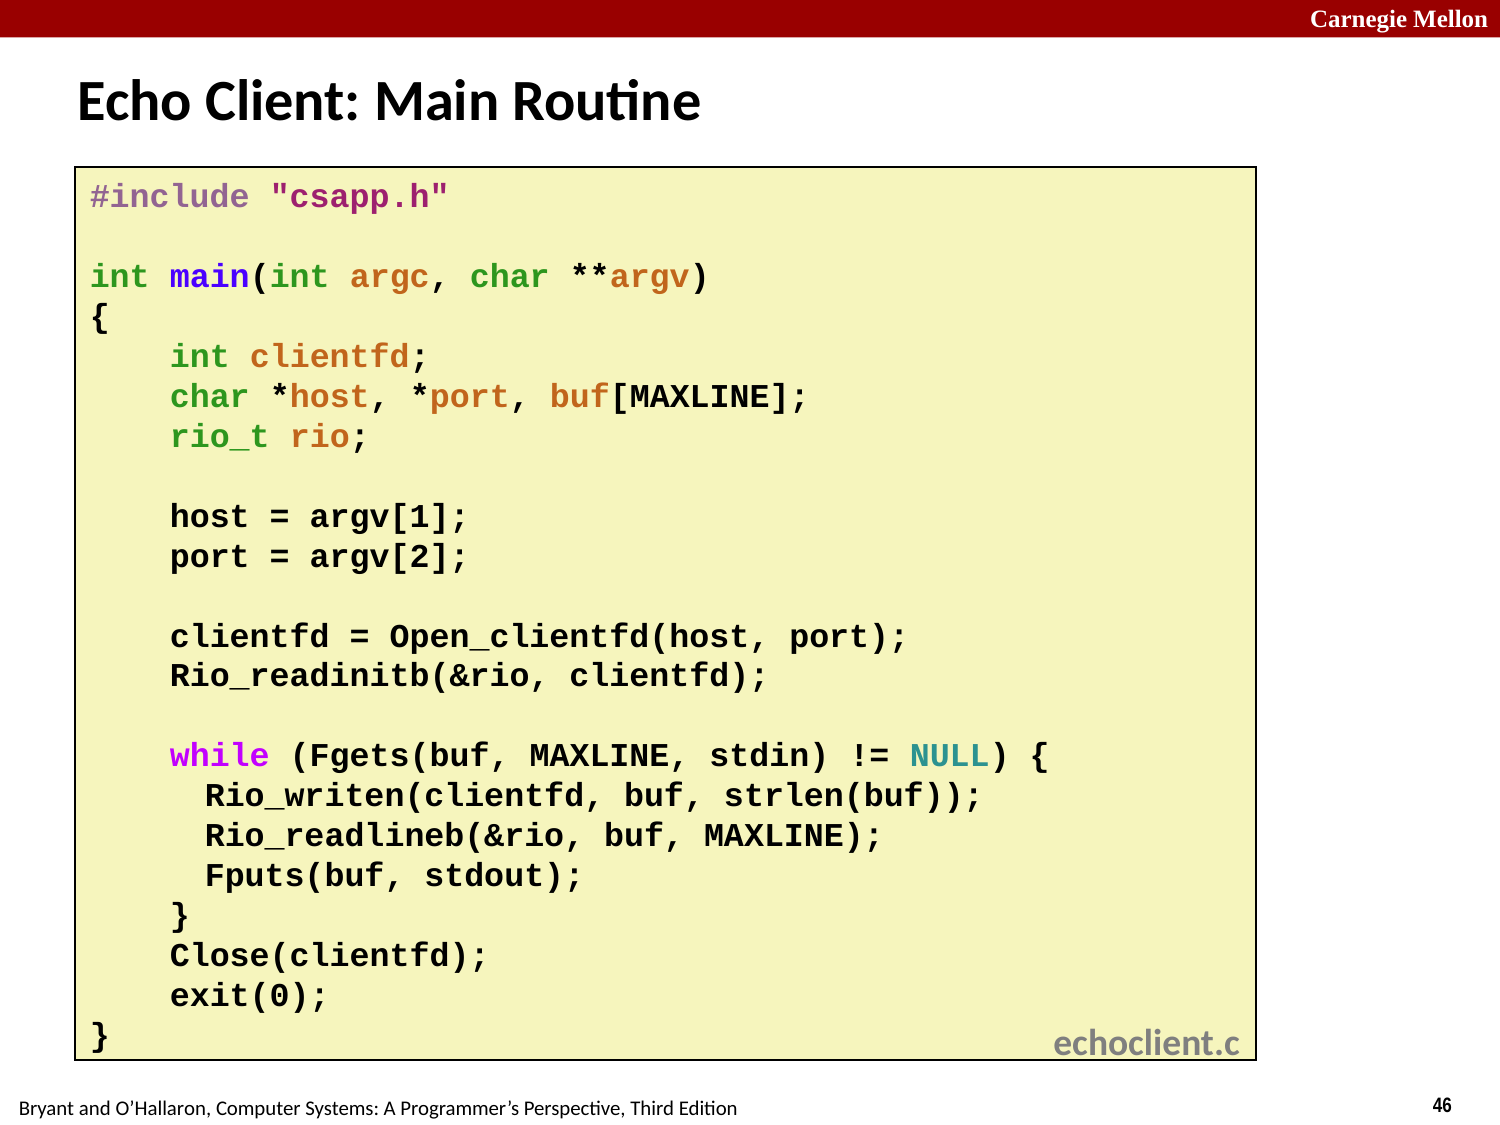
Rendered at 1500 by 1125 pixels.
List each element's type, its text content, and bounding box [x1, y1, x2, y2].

text_box #include "csapp.h" int main(int argc, char **argv) { int clientfd; char *host, *port, buf[MAXLINE]; rio_t rio; host = argv[1]; port = argv[2]; clientfd = Open_clientfd(host, port); Rio_readinitb(&rio, clientfd); while (Fgets(buf, MAXLINE, stdin) != NULL) { Rio_writen(clientfd, buf, strlen(buf)); Rio_readlineb(&rio, buf, MAXLINE); Fputs(buf, stdout); } Close(clientfd); exit(0); } [75, 167, 1257, 1061]
text_box echoclient.c [1038, 1010, 1256, 1071]
title Echo Client: Main Routine [62, 50, 1338, 144]
